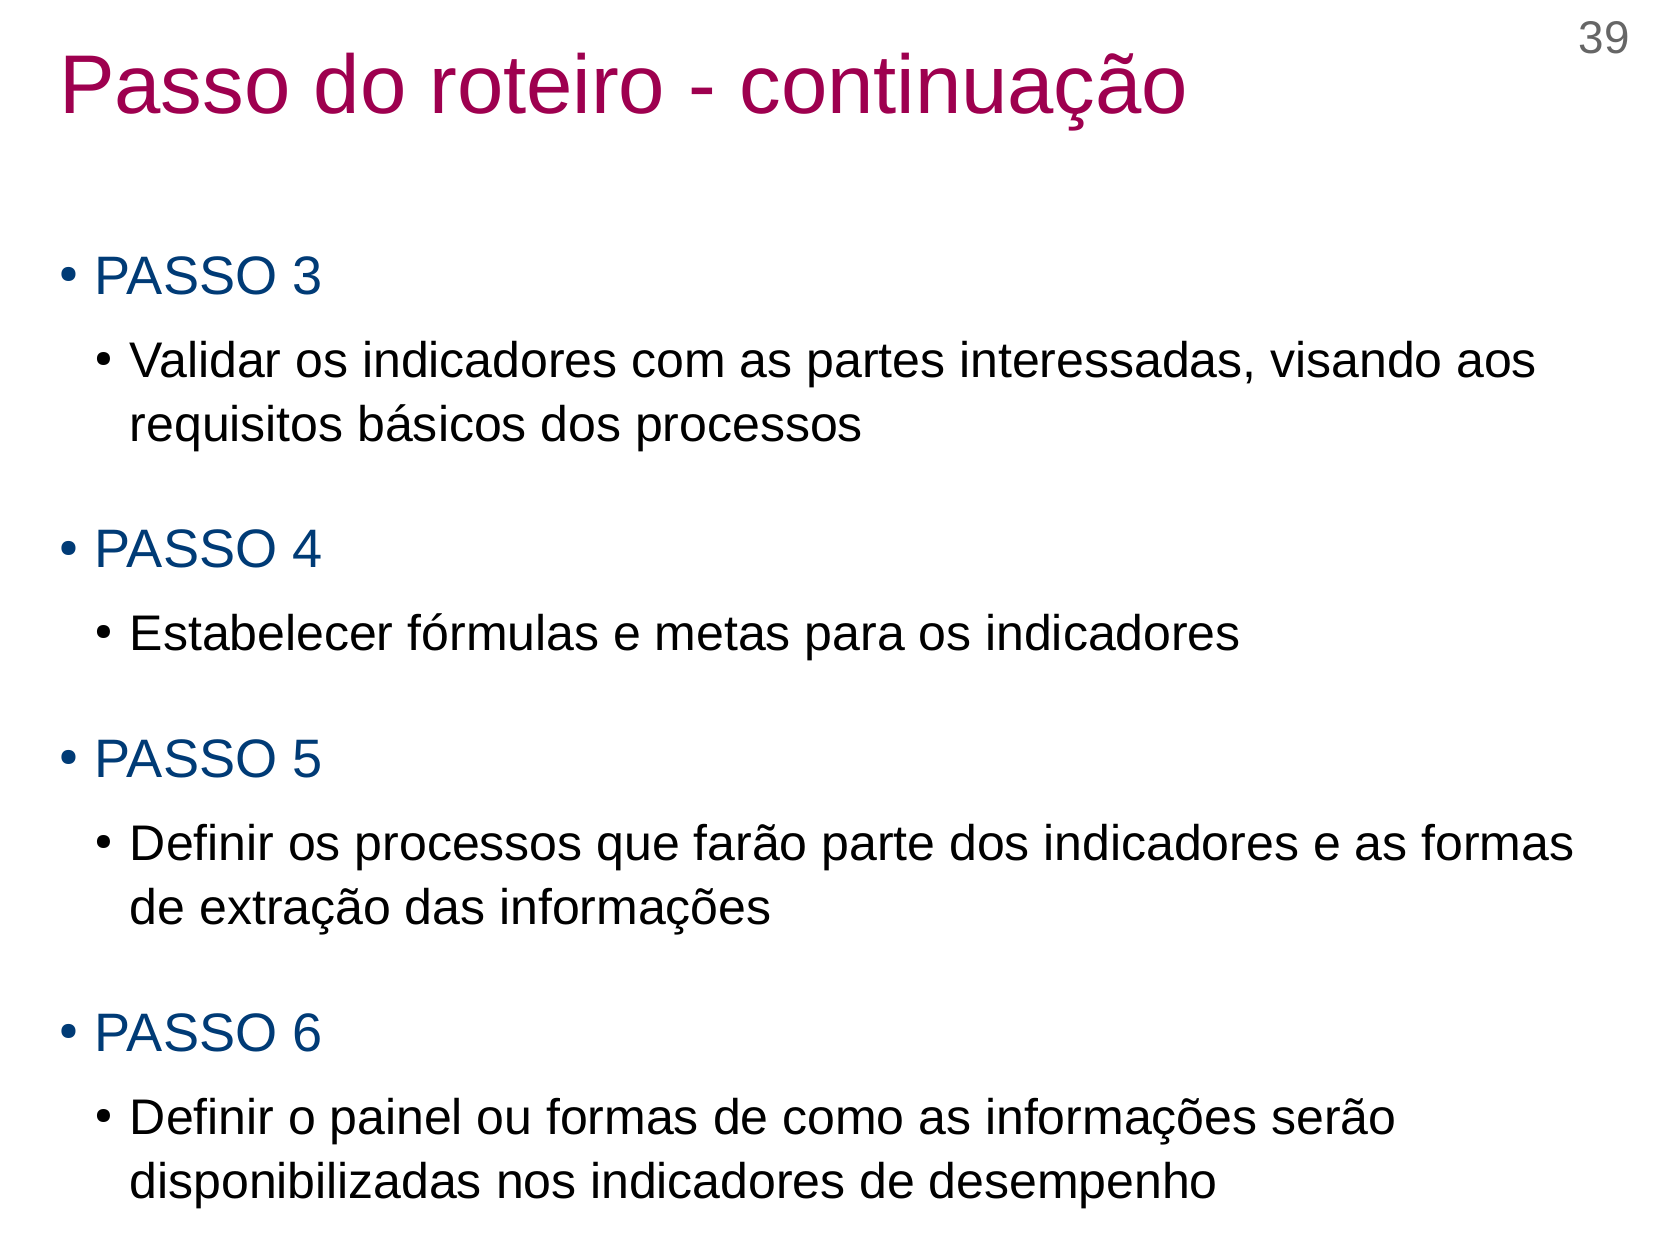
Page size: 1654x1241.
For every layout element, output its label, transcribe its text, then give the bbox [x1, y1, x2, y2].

title Passo do roteiro - continuação [59, 29, 1595, 148]
list PASSO 3 Validar os indicadores com as partes interessadas, visando aos requisitos básicos dos processos PASSO 4 Estabelecer fórmulas e metas para os indicadores PASSO 5 Definir os processos que farão parte dos indicadores e as formas de extração das informações PASSO 6 Definir o painel ou formas de como as informações serão disponibilizadas nos indicadores de desempenho [59, 236, 1595, 1211]
